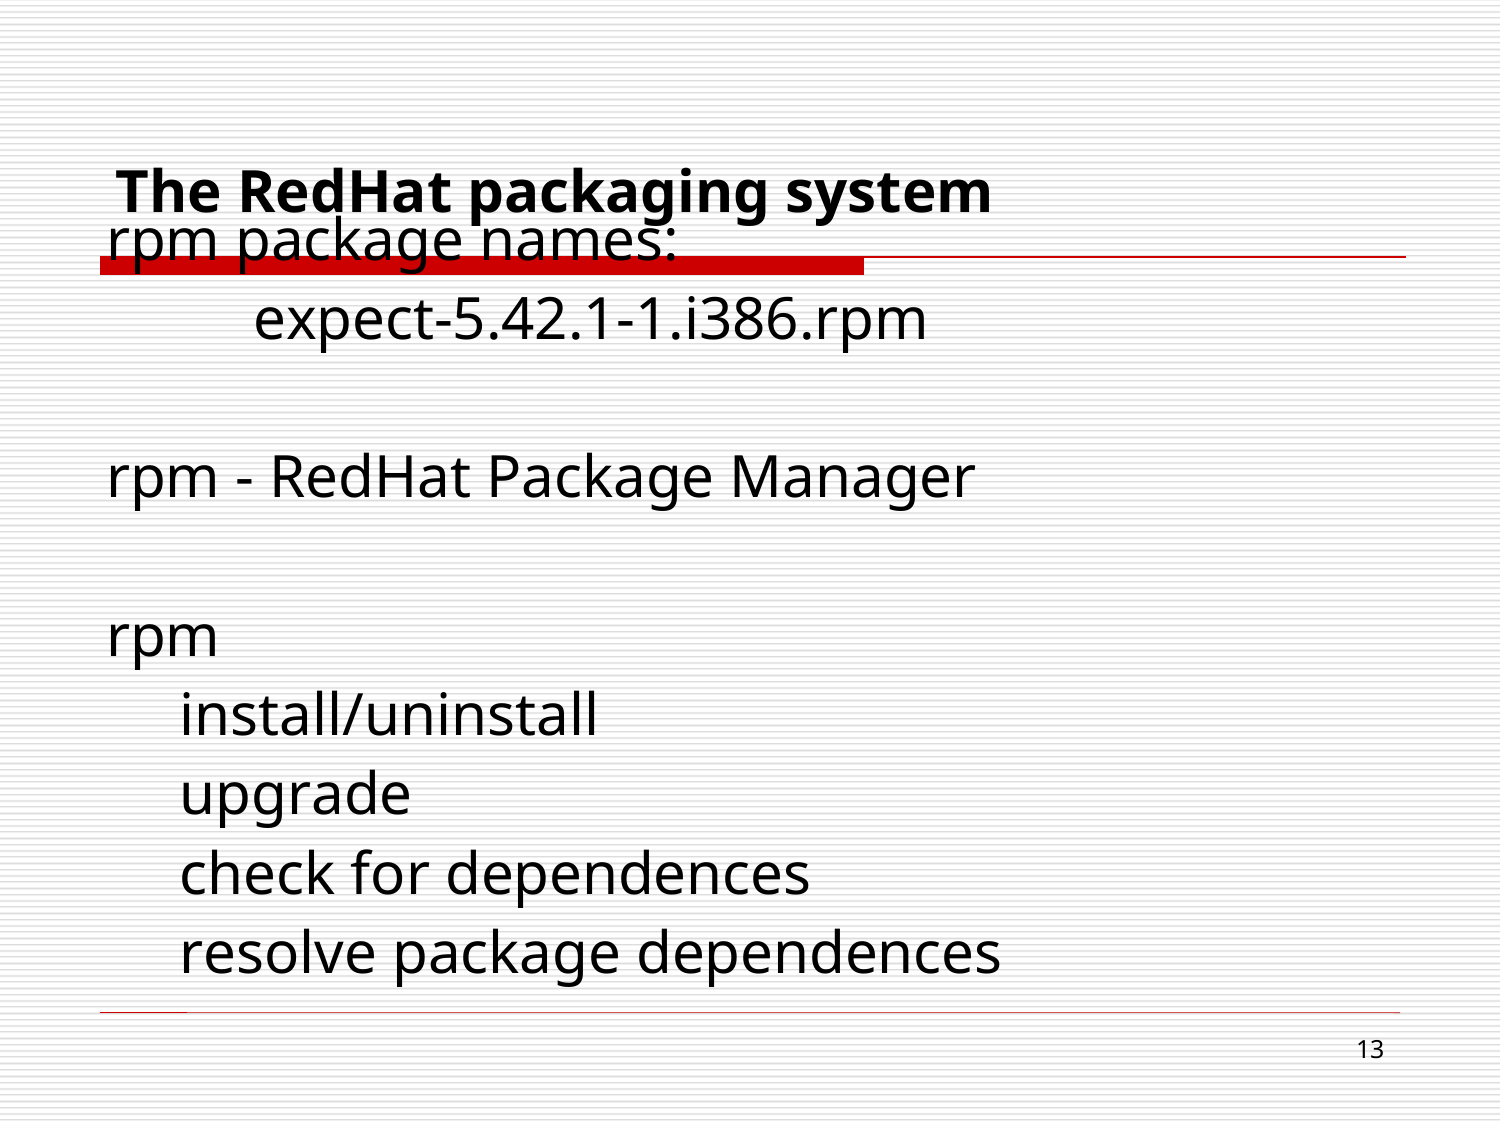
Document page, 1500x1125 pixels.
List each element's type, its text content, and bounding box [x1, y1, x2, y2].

title The RedHat packaging system [100, 94, 1376, 236]
text_box rpm package names: expect-5.42.1-1.i386.rpm rpm - RedHat Package Manager rpm install/uninstall upgrade check for dependences resolve package dependences [17, 236, 1500, 999]
picture [0, 0, 1500, 1125]
